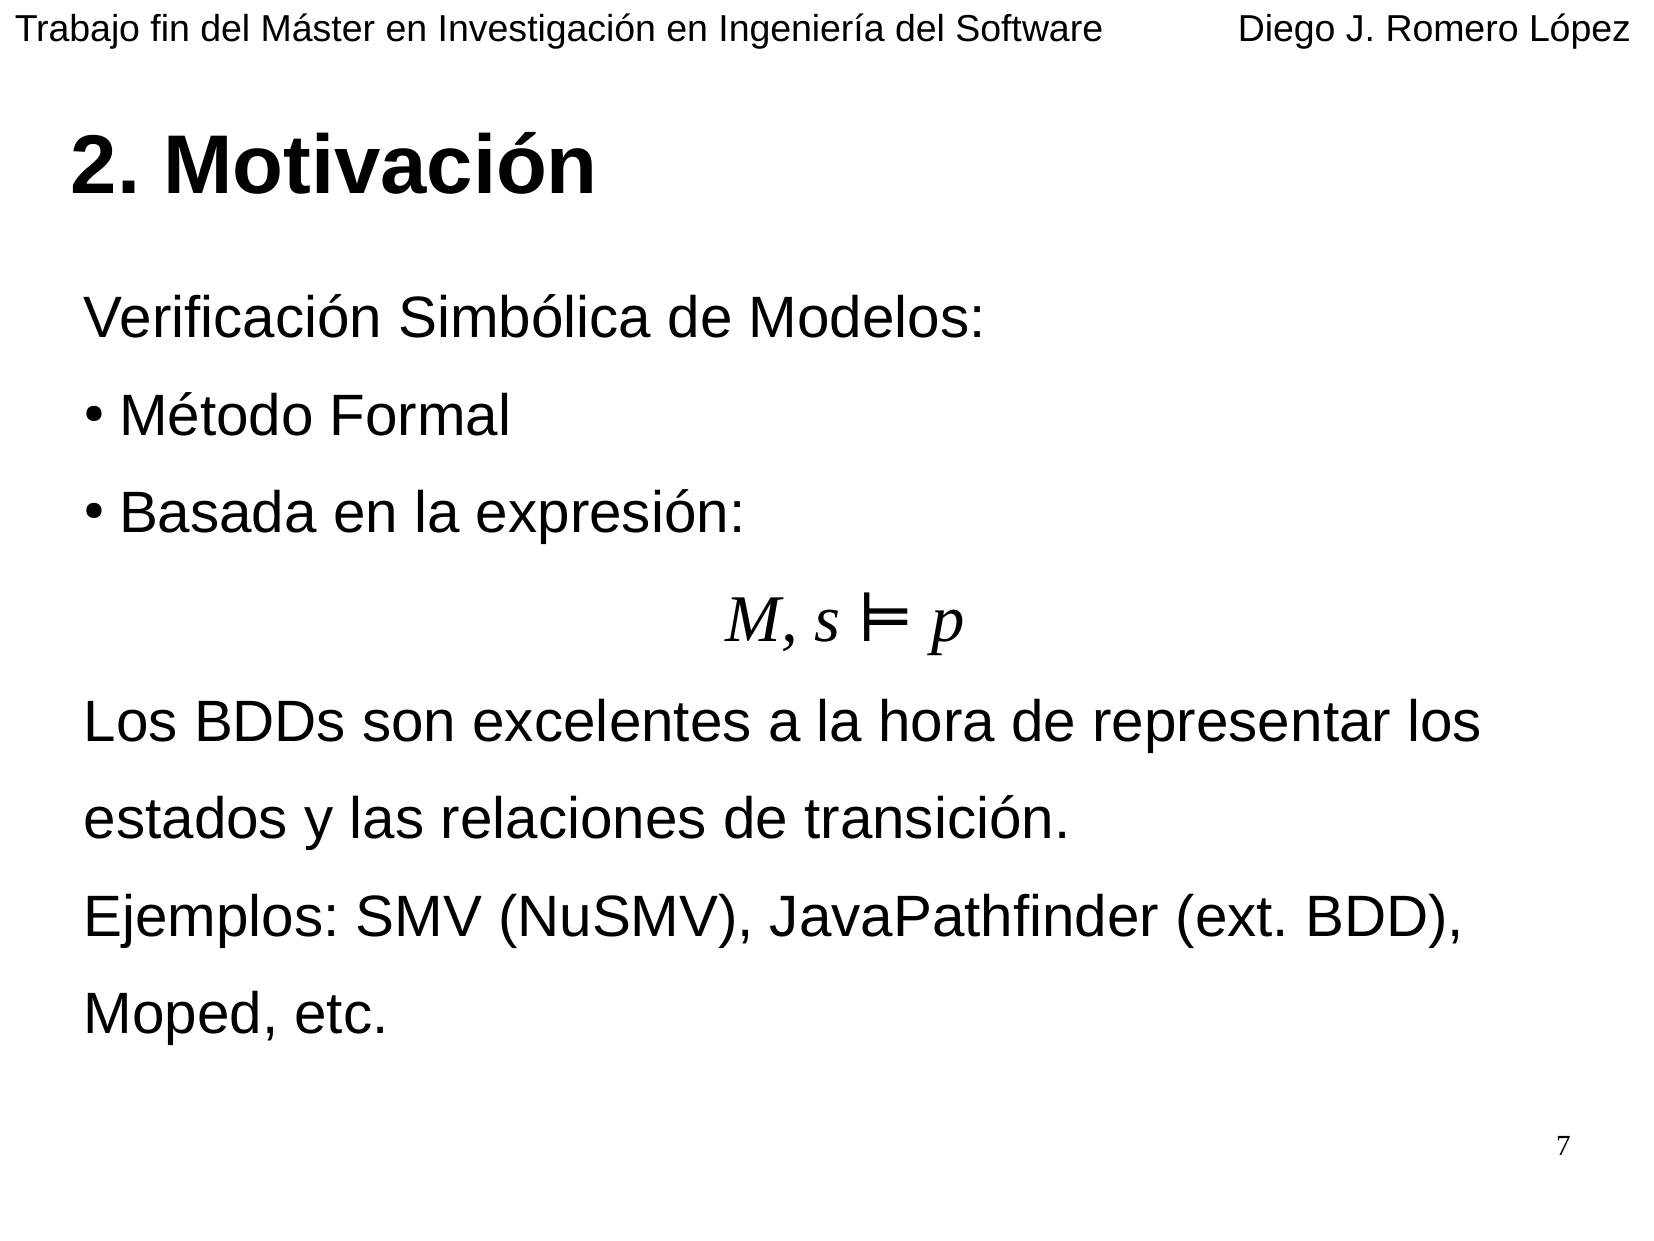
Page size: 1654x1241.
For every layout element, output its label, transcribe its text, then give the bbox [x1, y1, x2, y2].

text_box 2. Motivación [70, 72, 1394, 166]
text_box Verificación Simbólica de Modelos: Método Formal Basada en la expresión: M, s ⊨ p Los BDDs son excelentes a la hora de representar los estados y las relaciones de transición. Ejemplos: SMV (NuSMV), JavaPathfinder (ext. BDD), Moped, etc. [83, 212, 1572, 1087]
